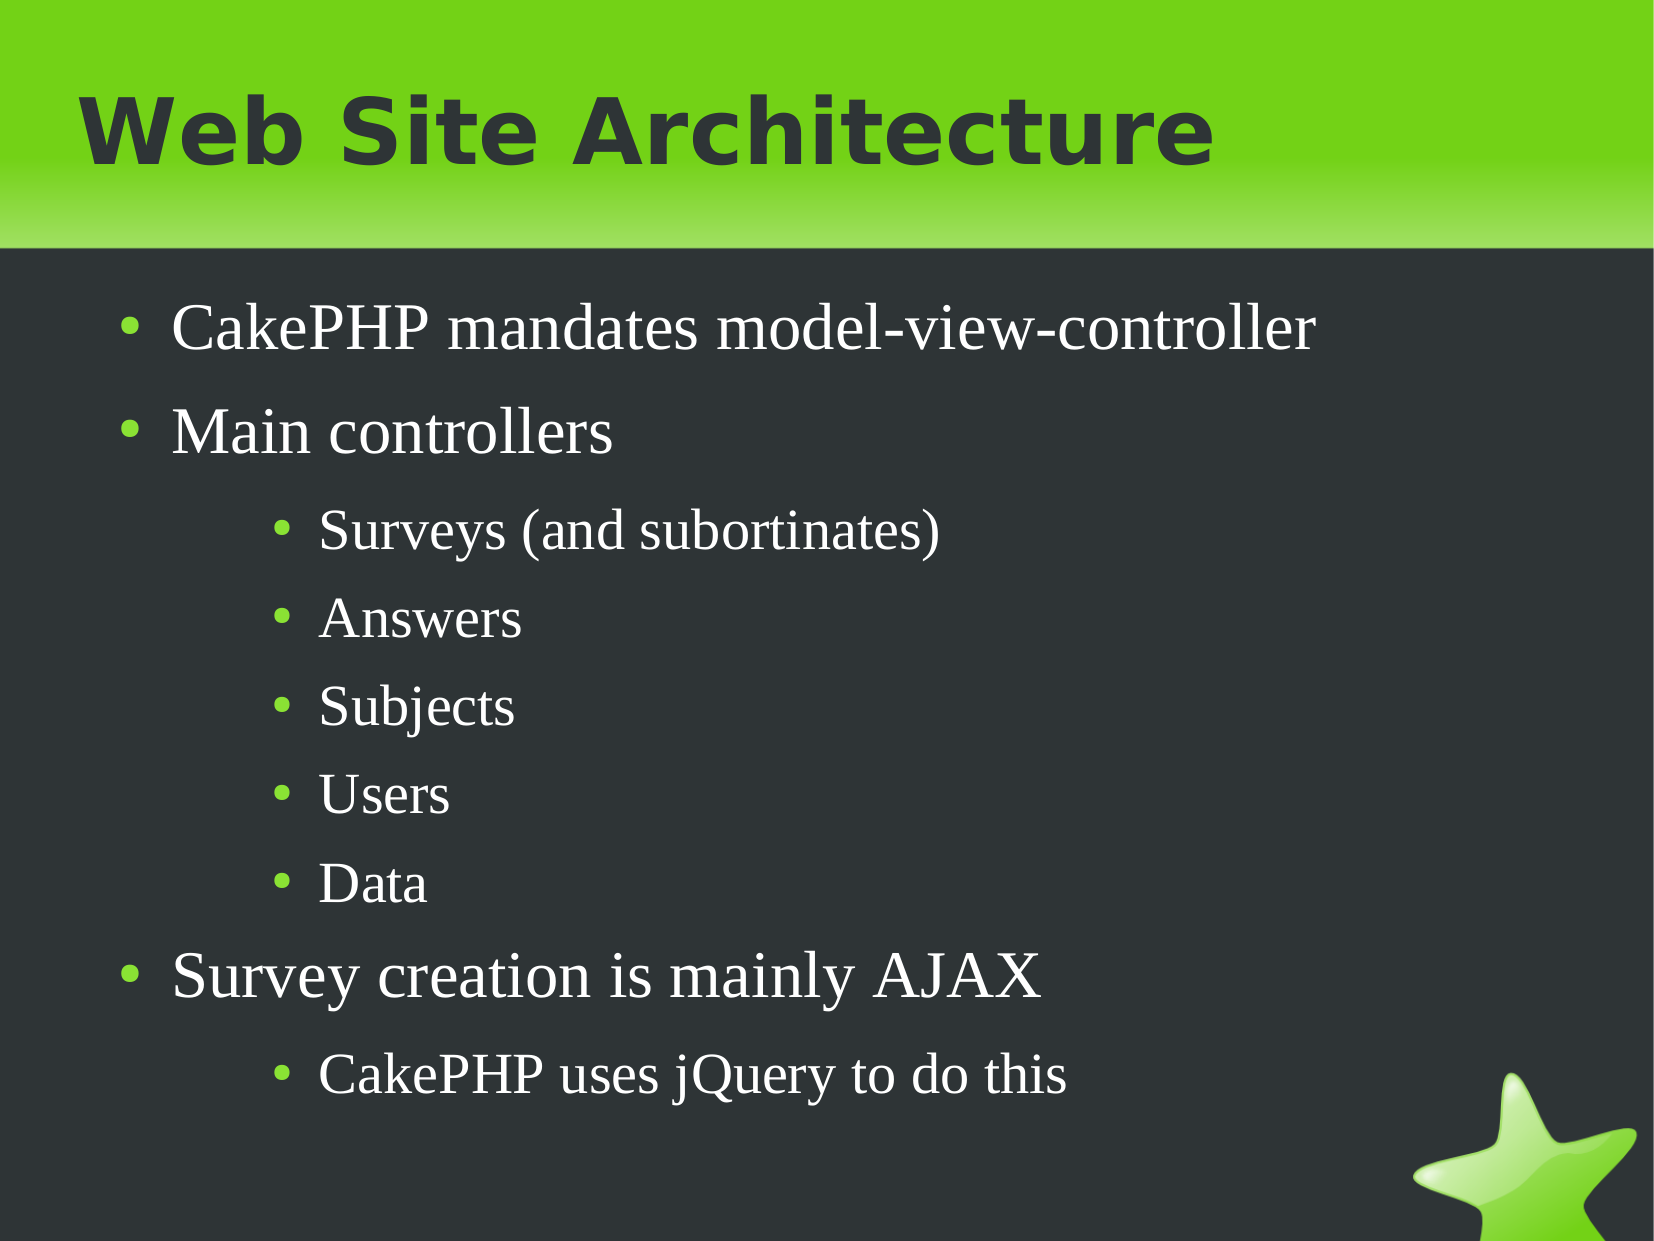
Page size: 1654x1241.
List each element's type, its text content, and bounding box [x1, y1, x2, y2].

picture [0, 0, 1654, 1241]
title Web Site Architecture [76, 36, 1565, 229]
list CakePHP mandates model-view-controller Main controllers Surveys (and subortinates) Answers Subjects Users Data Survey creation is mainly AJAX CakePHP uses jQuery to do this [82, 290, 1571, 1163]
